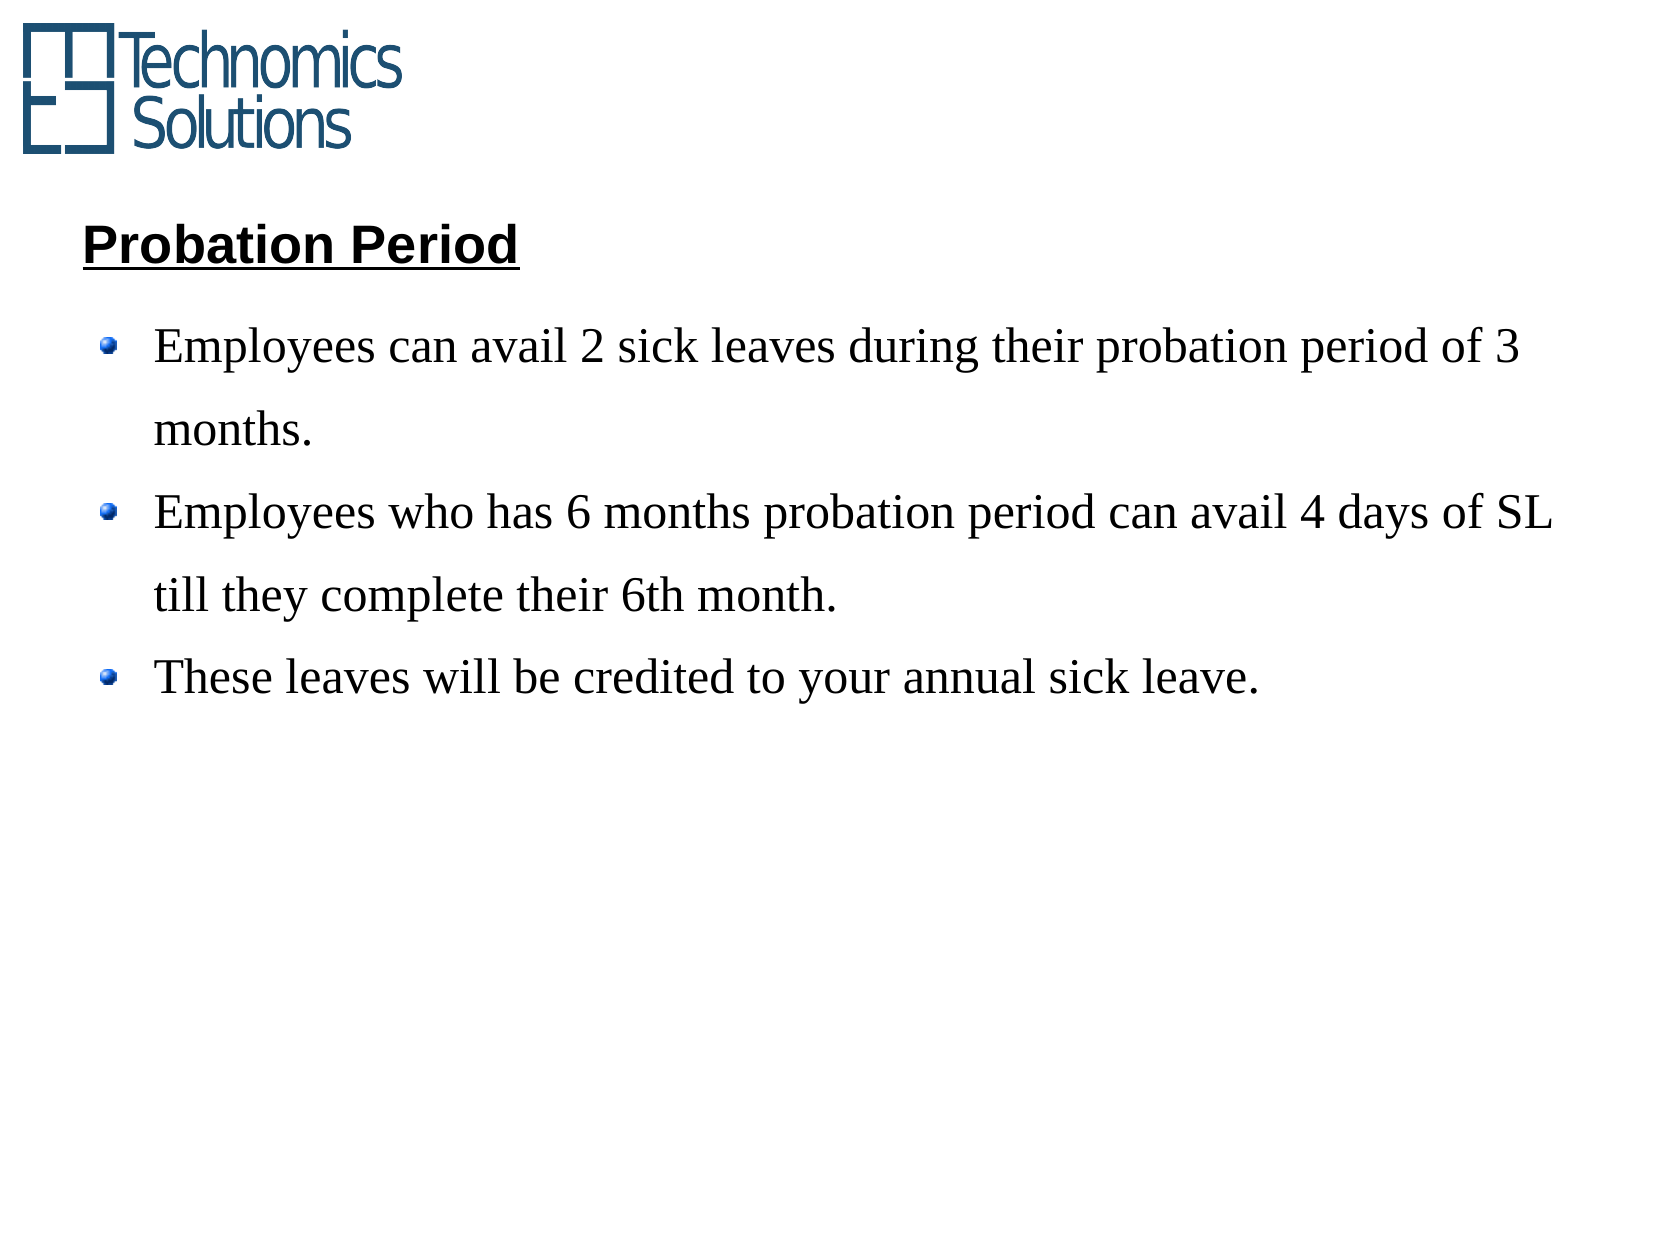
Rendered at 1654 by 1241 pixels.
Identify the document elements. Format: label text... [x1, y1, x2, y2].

list Employees can avail 2 sick leaves during their probation period of 3 months. Employees who has 6 months probation period can avail 4 days of SL till they complete their 6th month. These leaves will be credited to your annual sick leave. [82, 349, 1571, 1010]
title Probation Period [82, 141, 1571, 349]
picture [23, 23, 402, 154]
